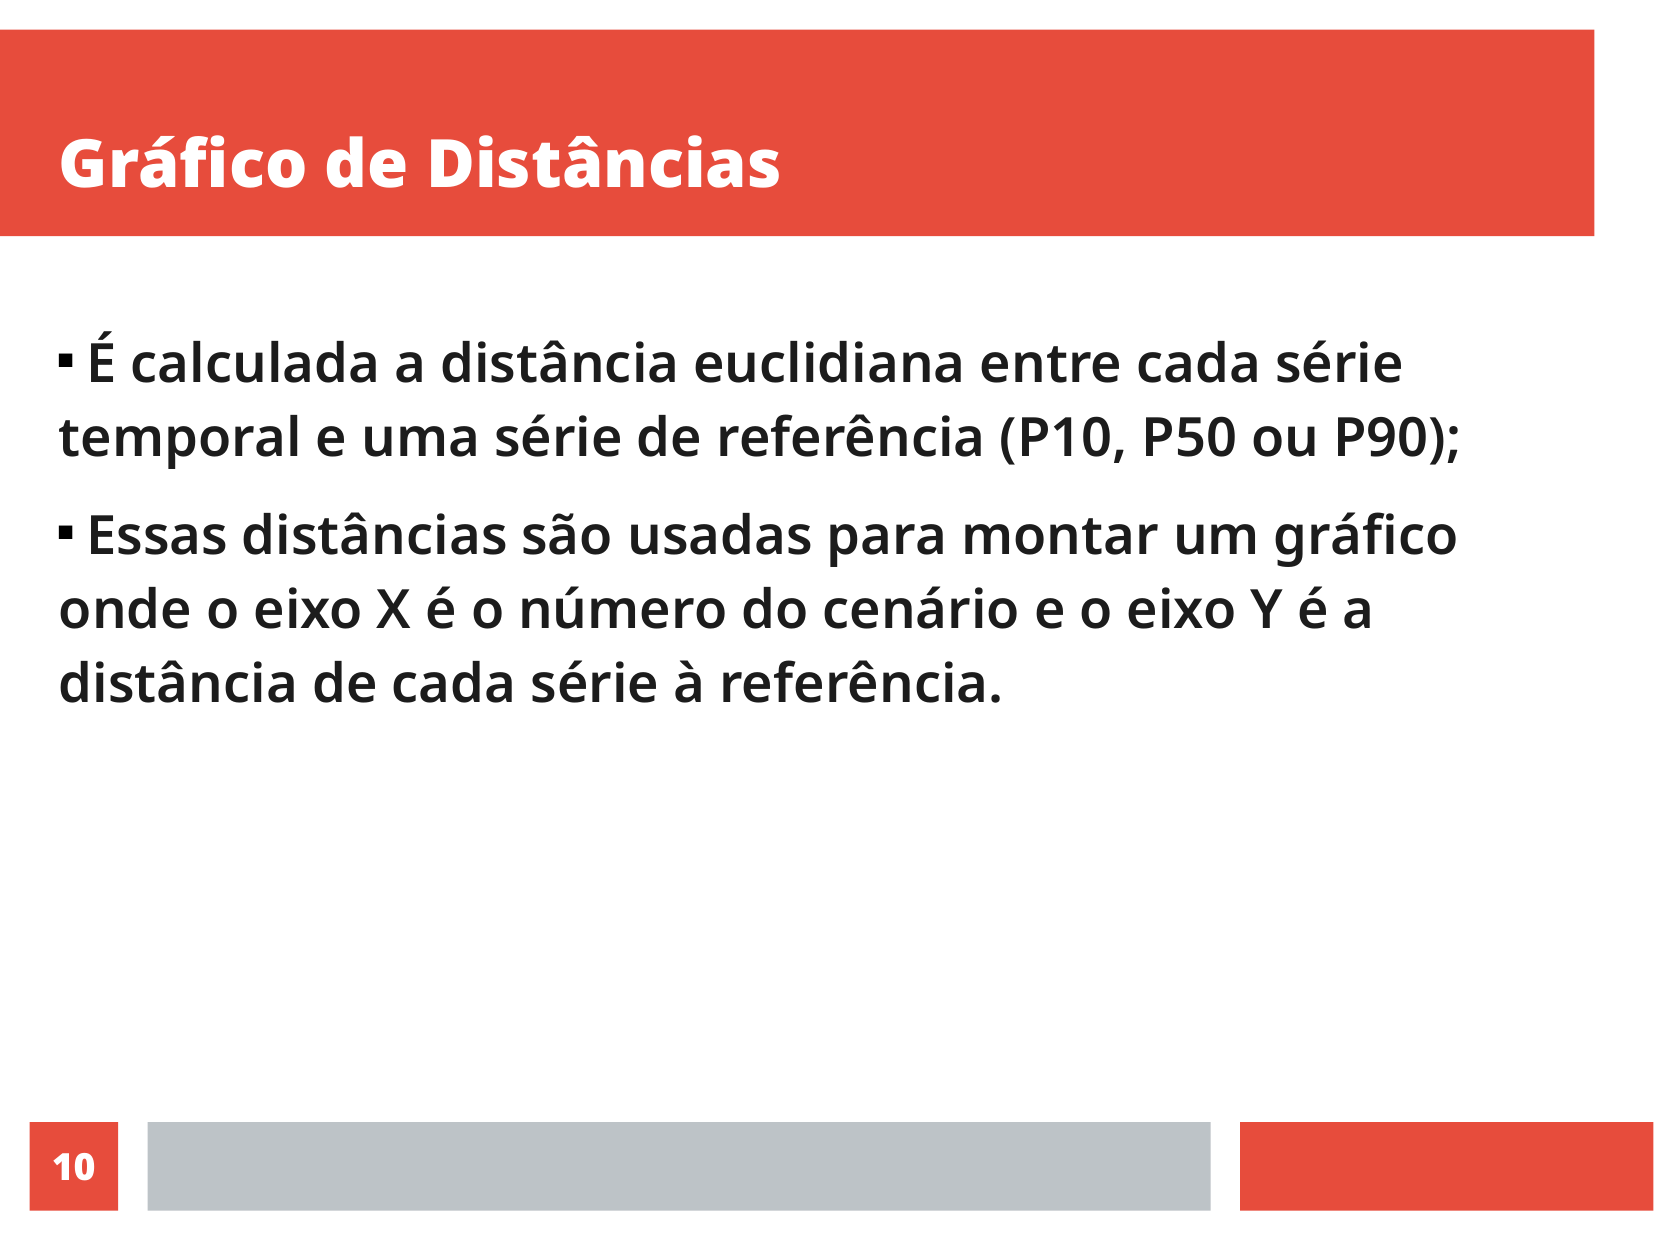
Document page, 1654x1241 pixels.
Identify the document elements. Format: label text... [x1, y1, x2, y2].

list É calculada a distância euclidiana entre cada série temporal e uma série de referência (P10, P50 ou P90); Essas distâncias são usadas para montar um gráfico onde o eixo X é o número do cenário e o eixo Y é a distância de cada série à referência. [59, 324, 1565, 1093]
title Gráfico de Distâncias [59, 59, 1595, 207]
